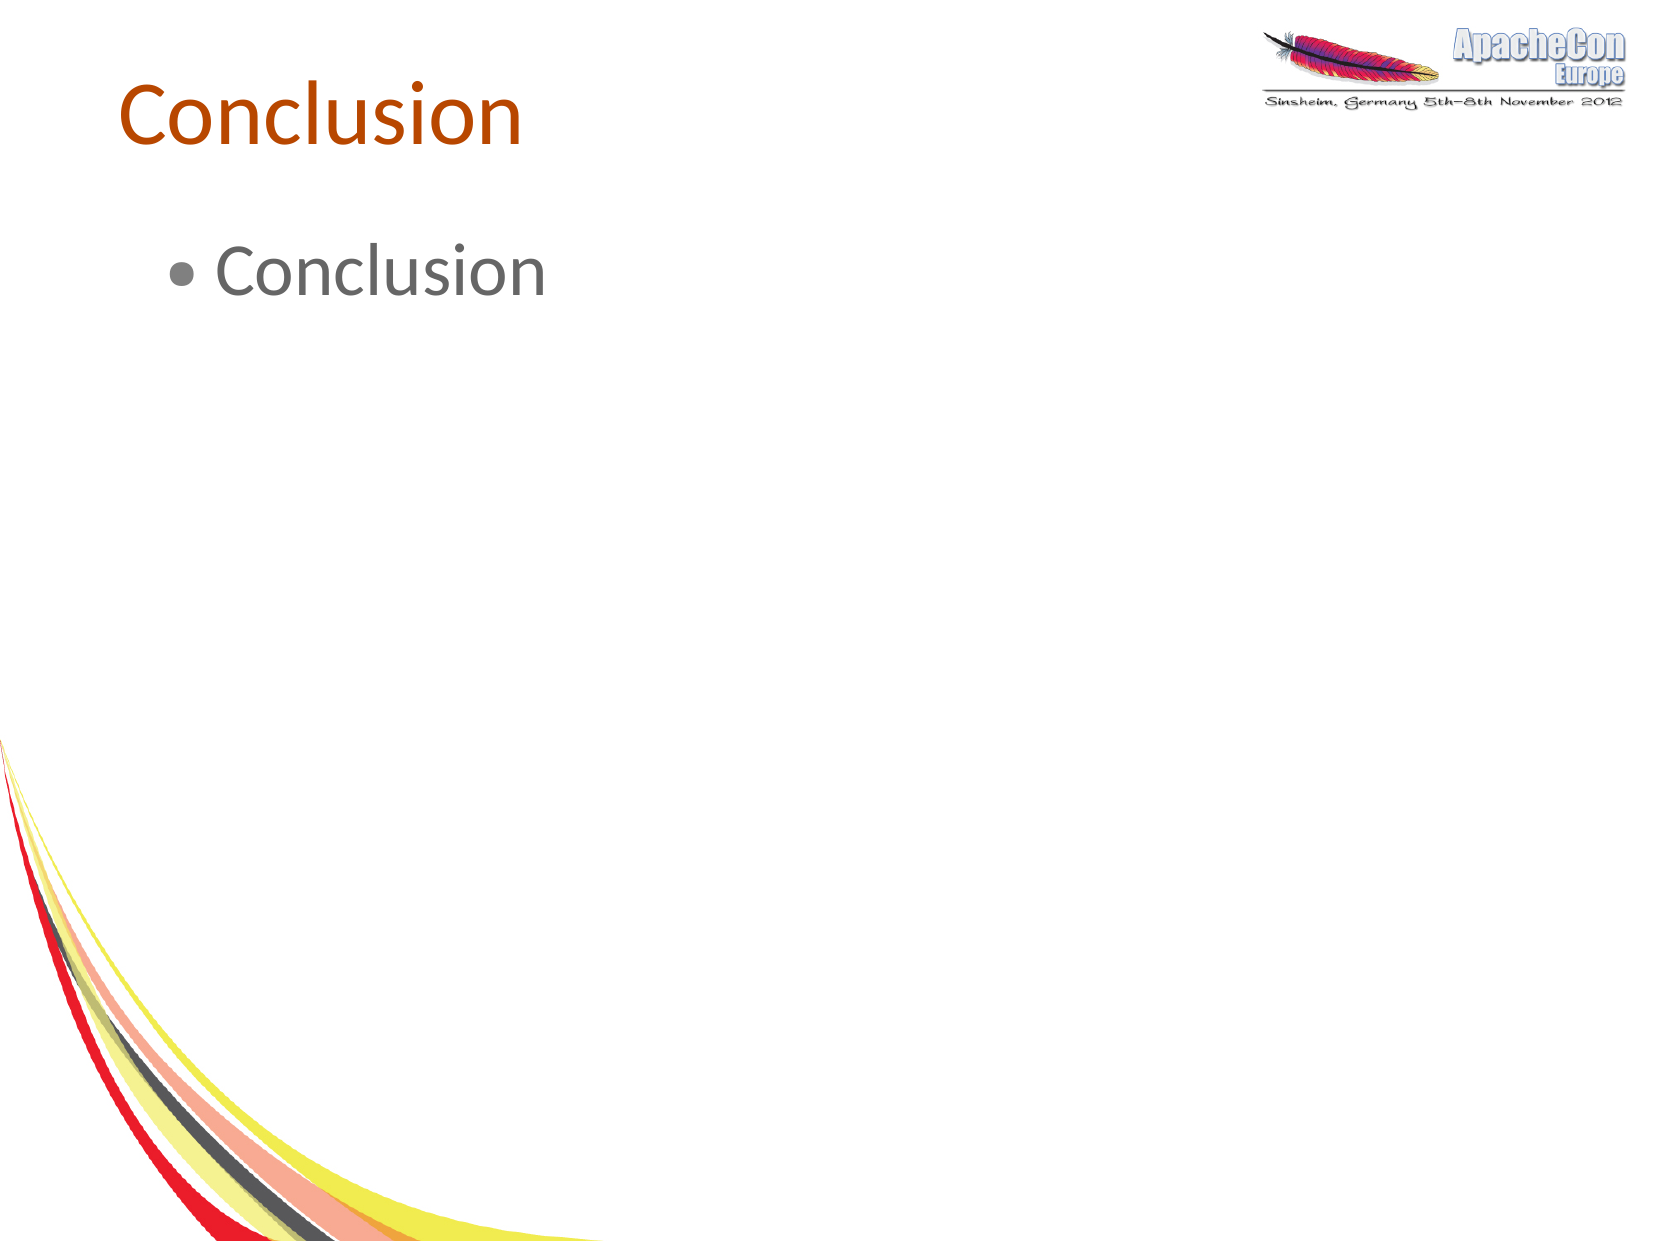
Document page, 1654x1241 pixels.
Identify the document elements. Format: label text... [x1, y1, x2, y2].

title Conclusion [59, 65, 1418, 178]
list Conclusion [147, 239, 1576, 1126]
picture [0, 0, 1654, 1241]
